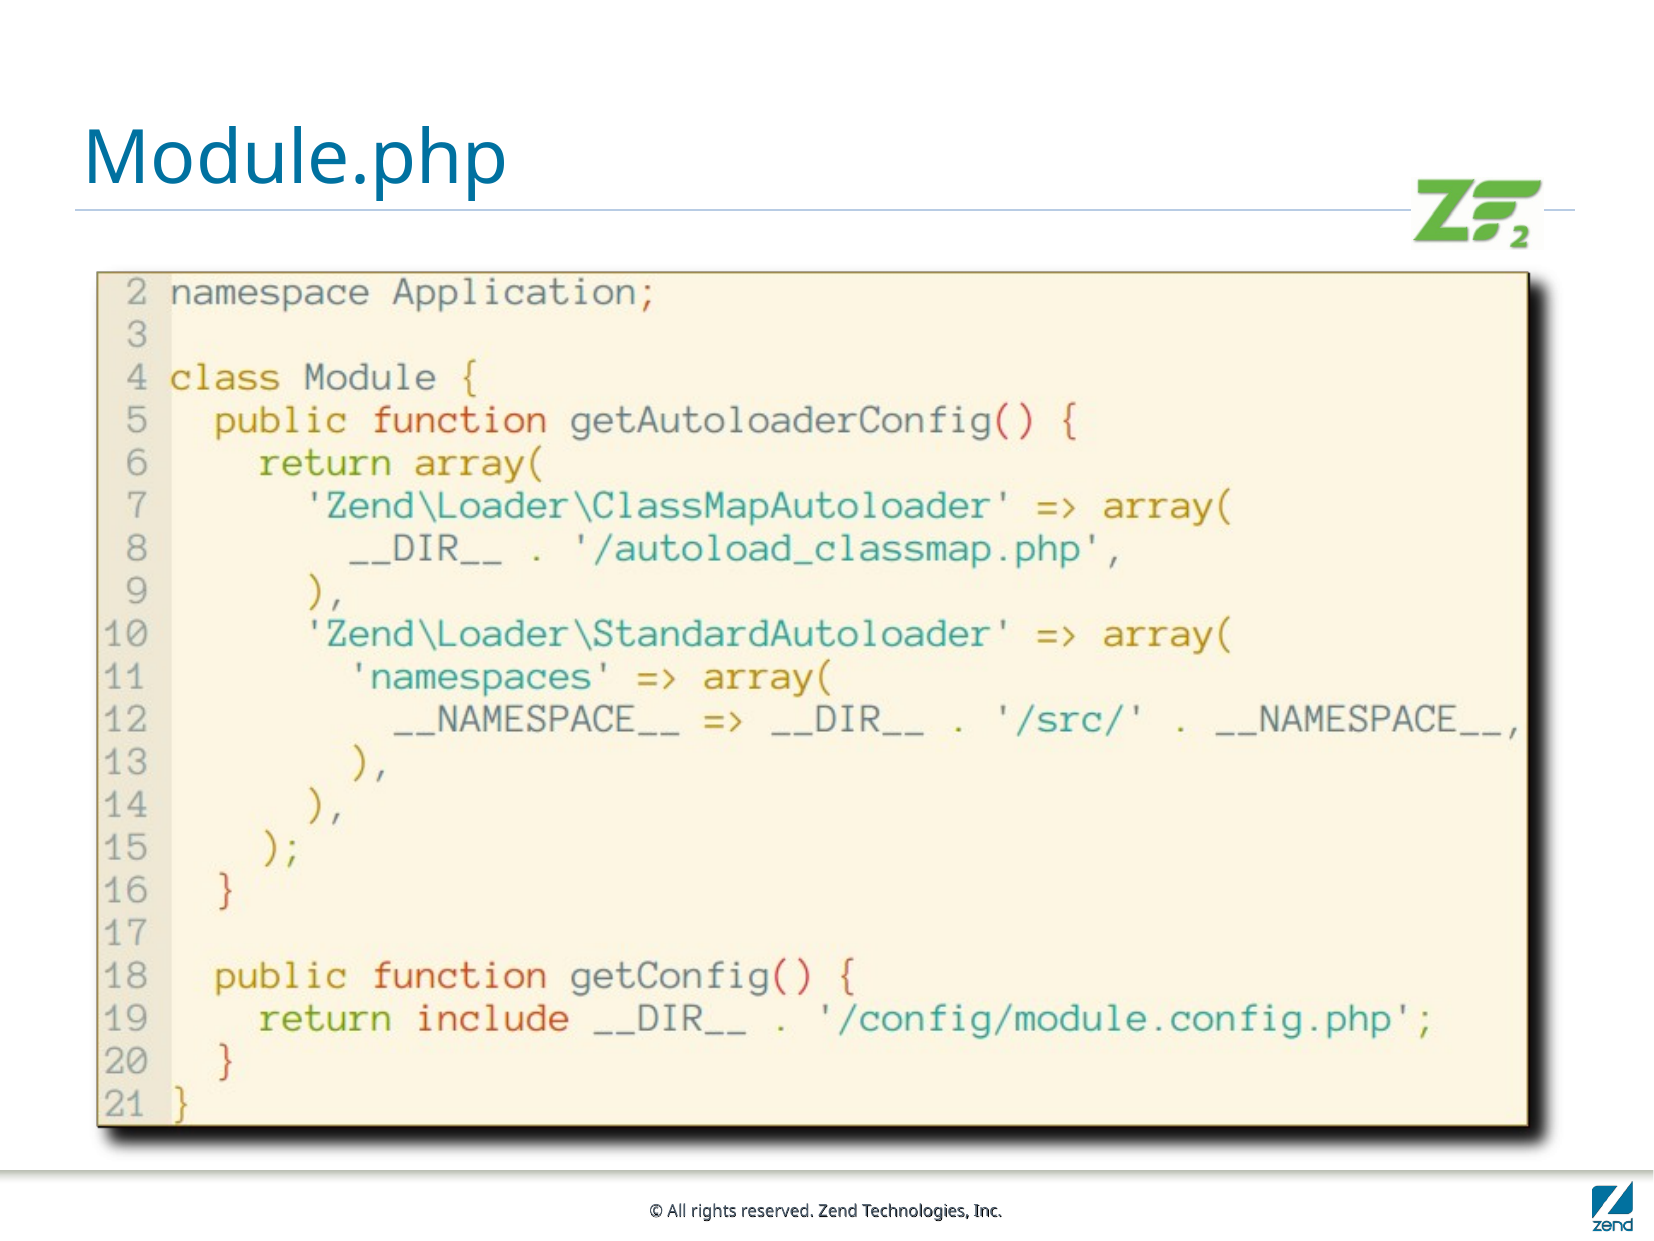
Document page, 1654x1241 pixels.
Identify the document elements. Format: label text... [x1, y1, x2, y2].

picture [0, 1170, 1654, 1232]
title Module.php [82, 17, 1571, 206]
picture [1411, 177, 1544, 250]
picture [85, 260, 1568, 1166]
